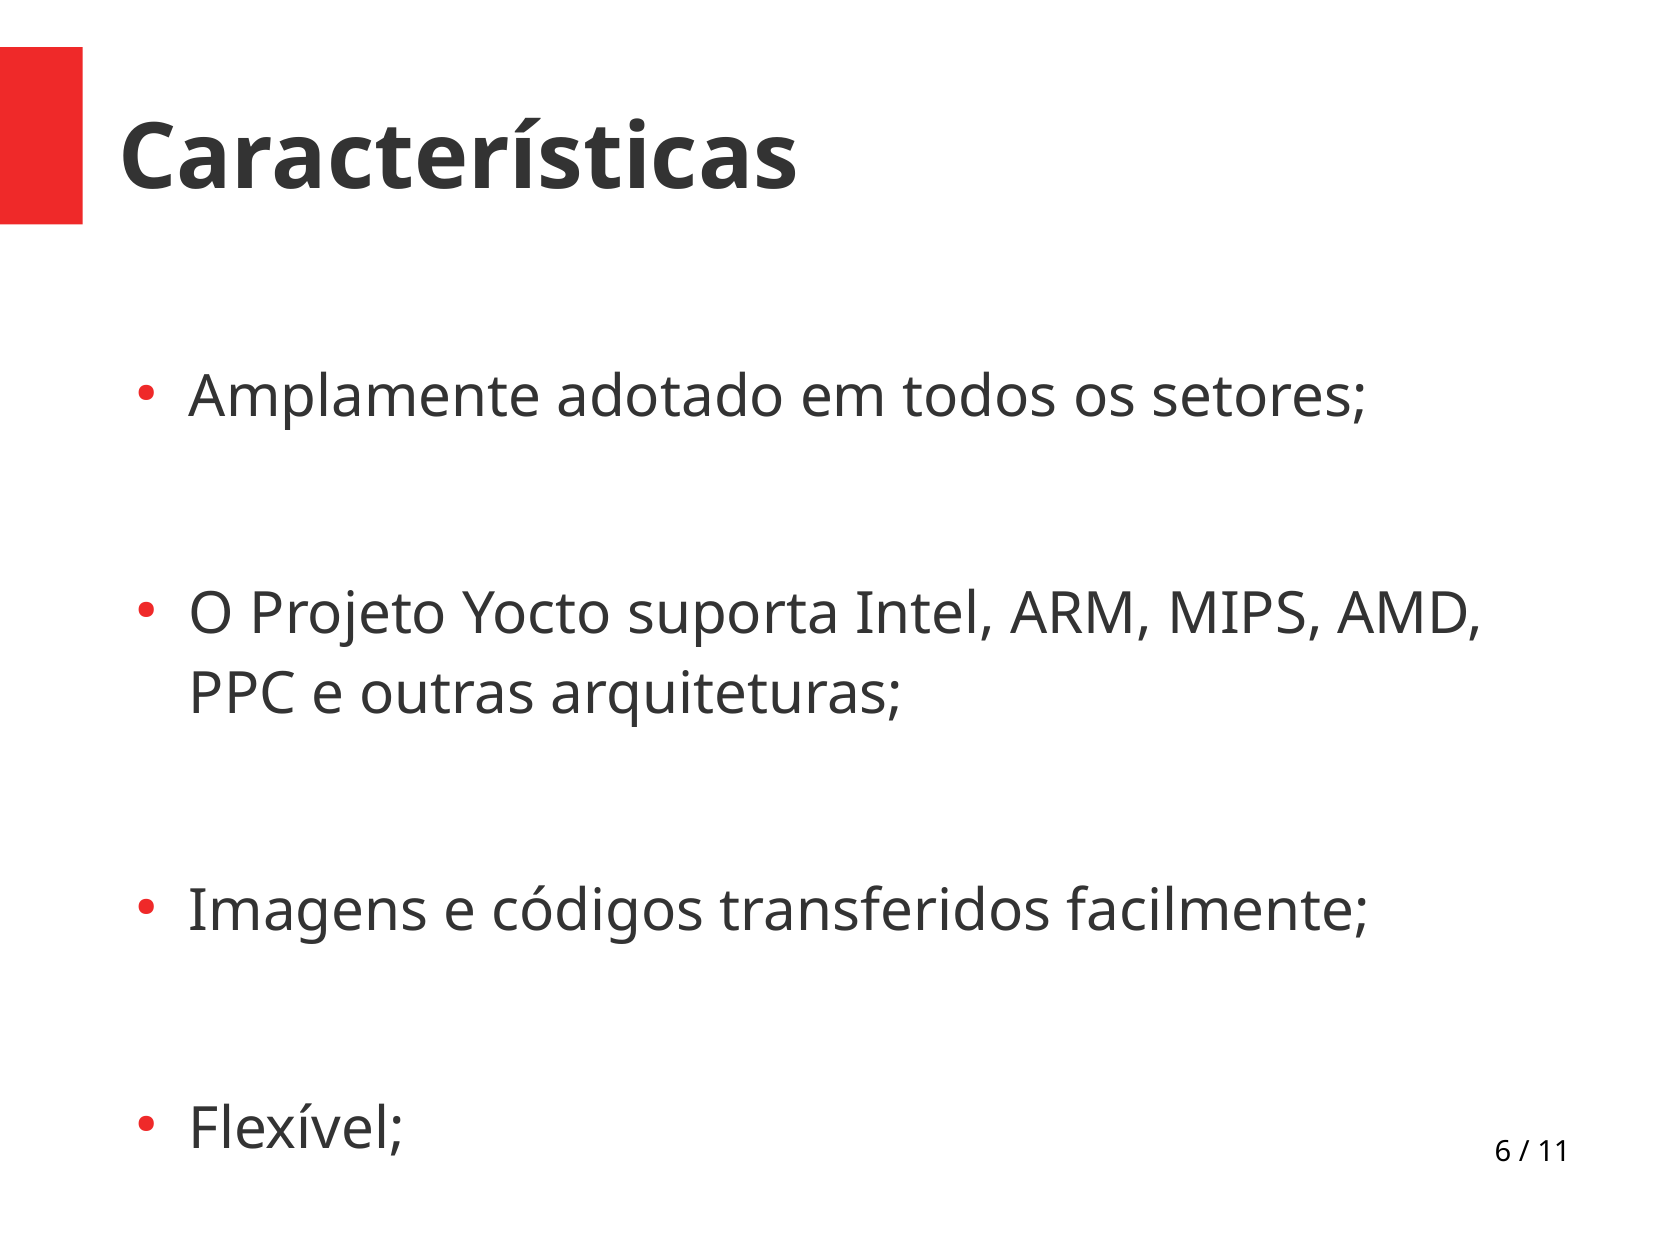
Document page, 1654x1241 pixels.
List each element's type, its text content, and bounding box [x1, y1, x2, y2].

title Características [118, 49, 1571, 257]
list Amplamente adotado em todos os setores; O Projeto Yocto suporta Intel, ARM, MIPS, AMD, PPC e outras arquiteturas; Imagens e códigos transferidos facilmente; Flexível; [118, 354, 1536, 1074]
